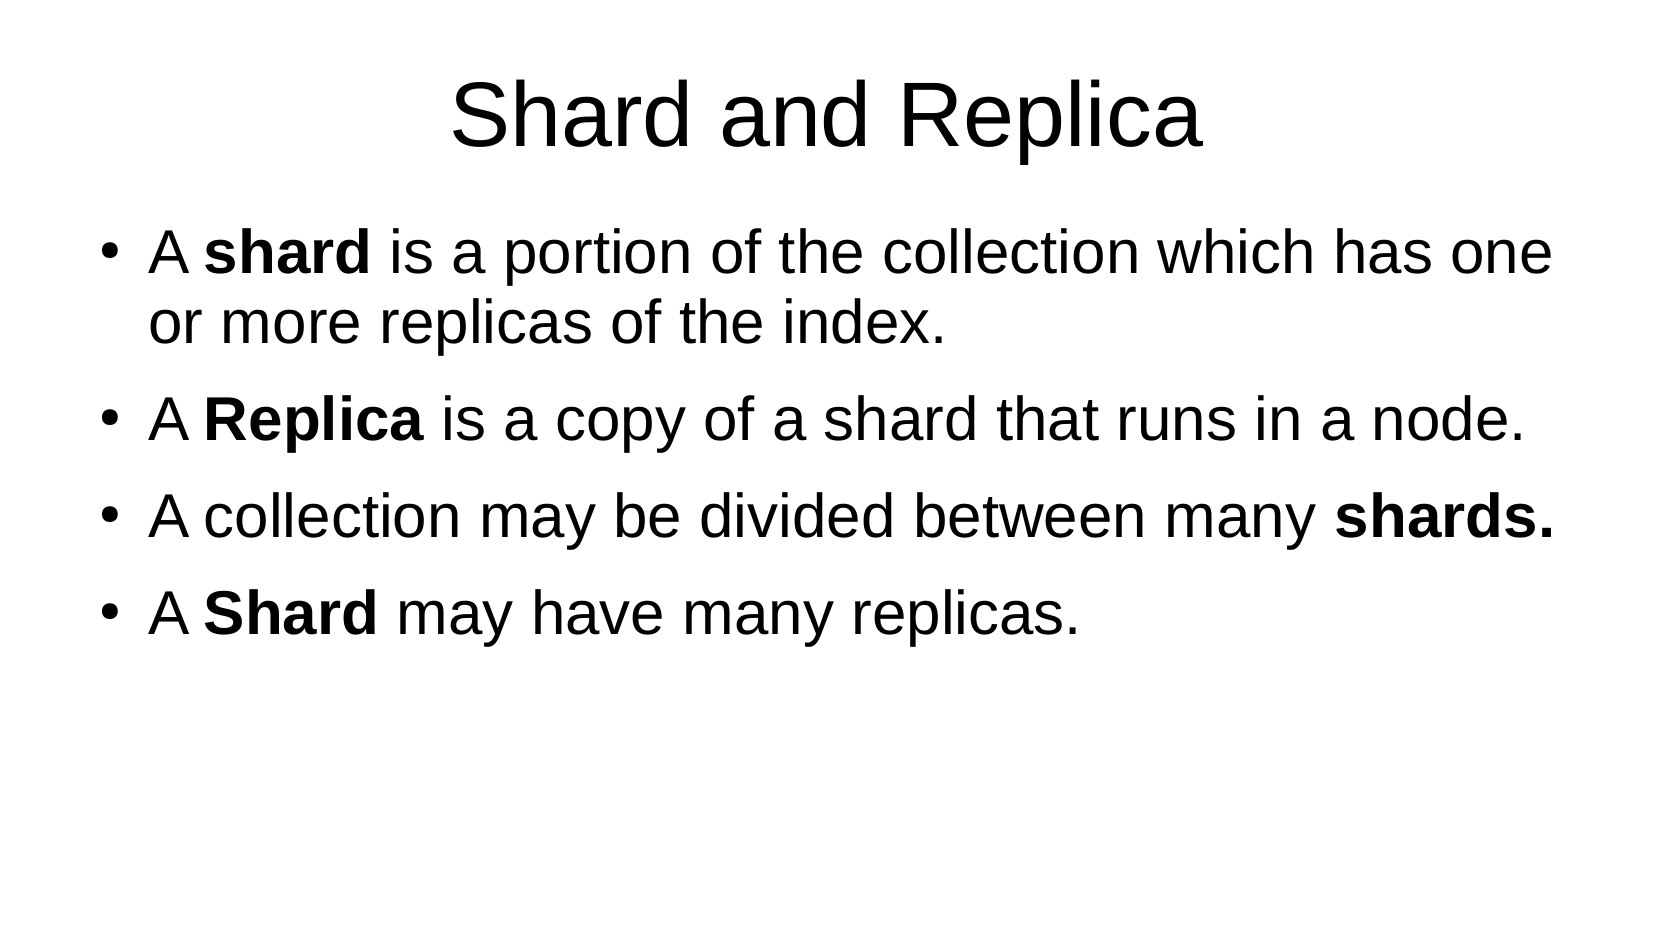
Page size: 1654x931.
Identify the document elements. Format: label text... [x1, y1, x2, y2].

title Shard and Replica [82, 37, 1571, 193]
list A shard is a portion of the collection which has one or more replicas of the index. A Replica is a copy of a shard that runs in a node. A collection may be divided between many shards. A Shard may have many replicas. [82, 217, 1571, 758]
